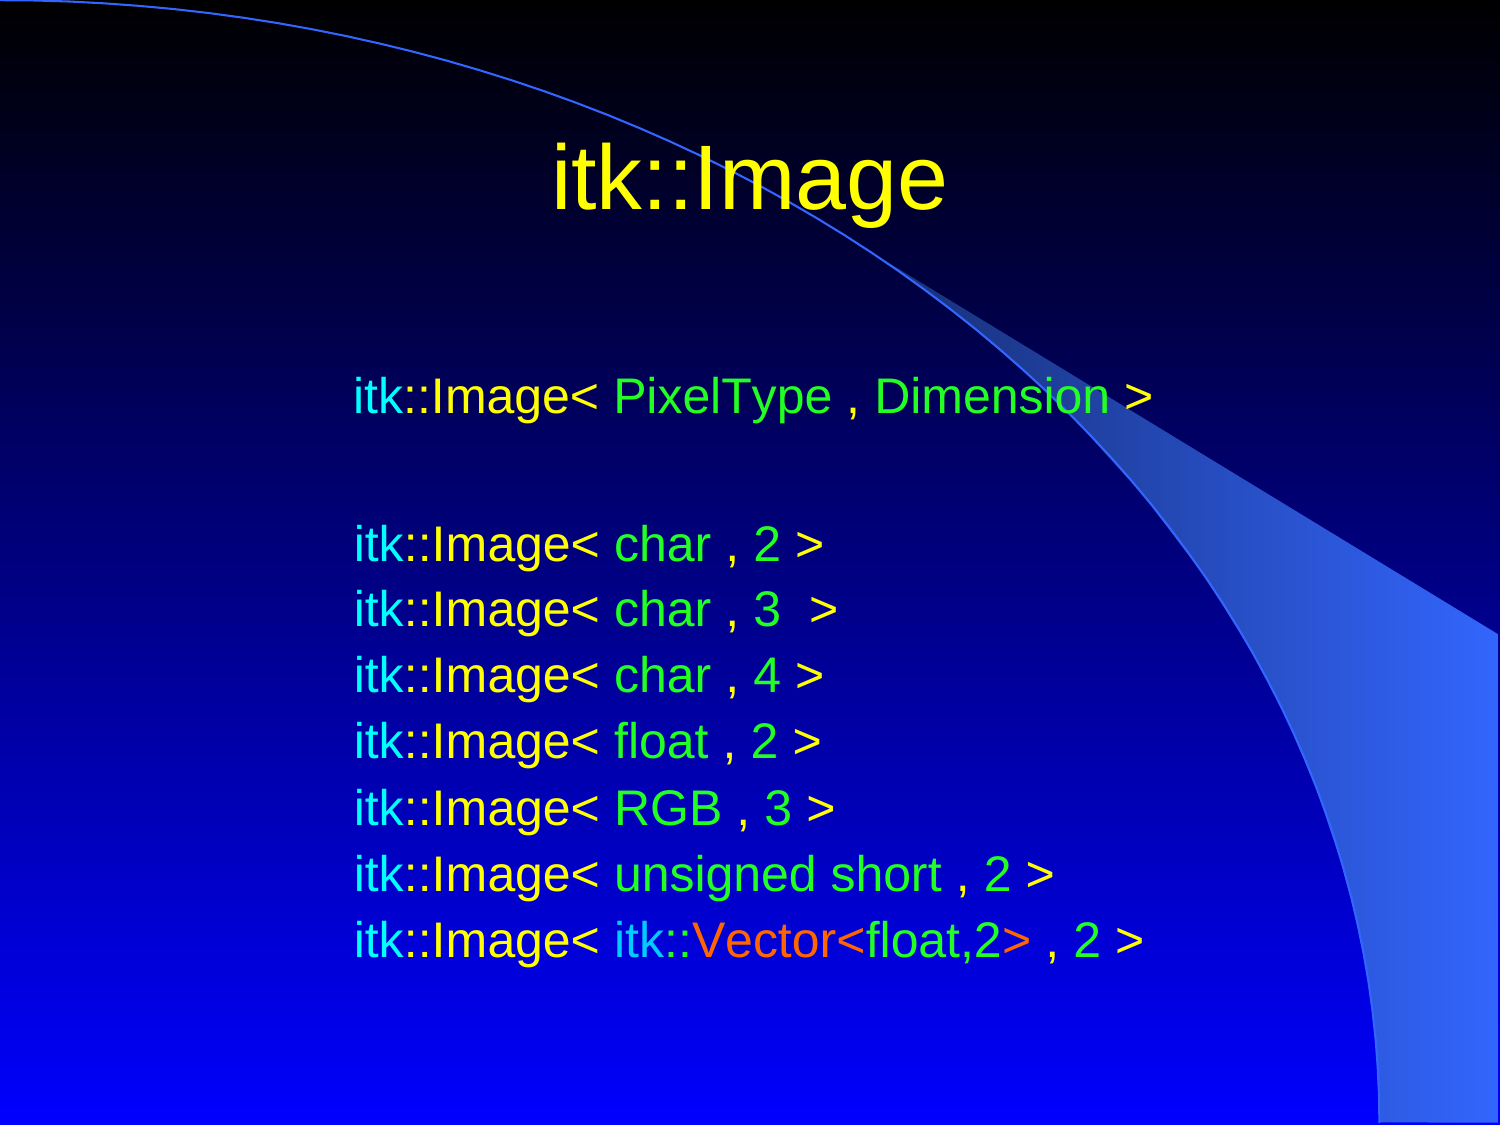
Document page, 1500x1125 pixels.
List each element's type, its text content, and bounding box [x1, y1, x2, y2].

text_box itk::Image< PixelType , Dimension > [229, 372, 1291, 425]
title itk::Image [112, 87, 1388, 276]
text_box itk::Image< char , 2 > itk::Image< char , 3 > itk::Image< char , 4 > itk::Image< float , 2 > itk::Image< RGB , 3 > itk::Image< unsigned short , 2 > itk::Image< itk::Vector<float,2> , 2 > [353, 519, 1221, 969]
